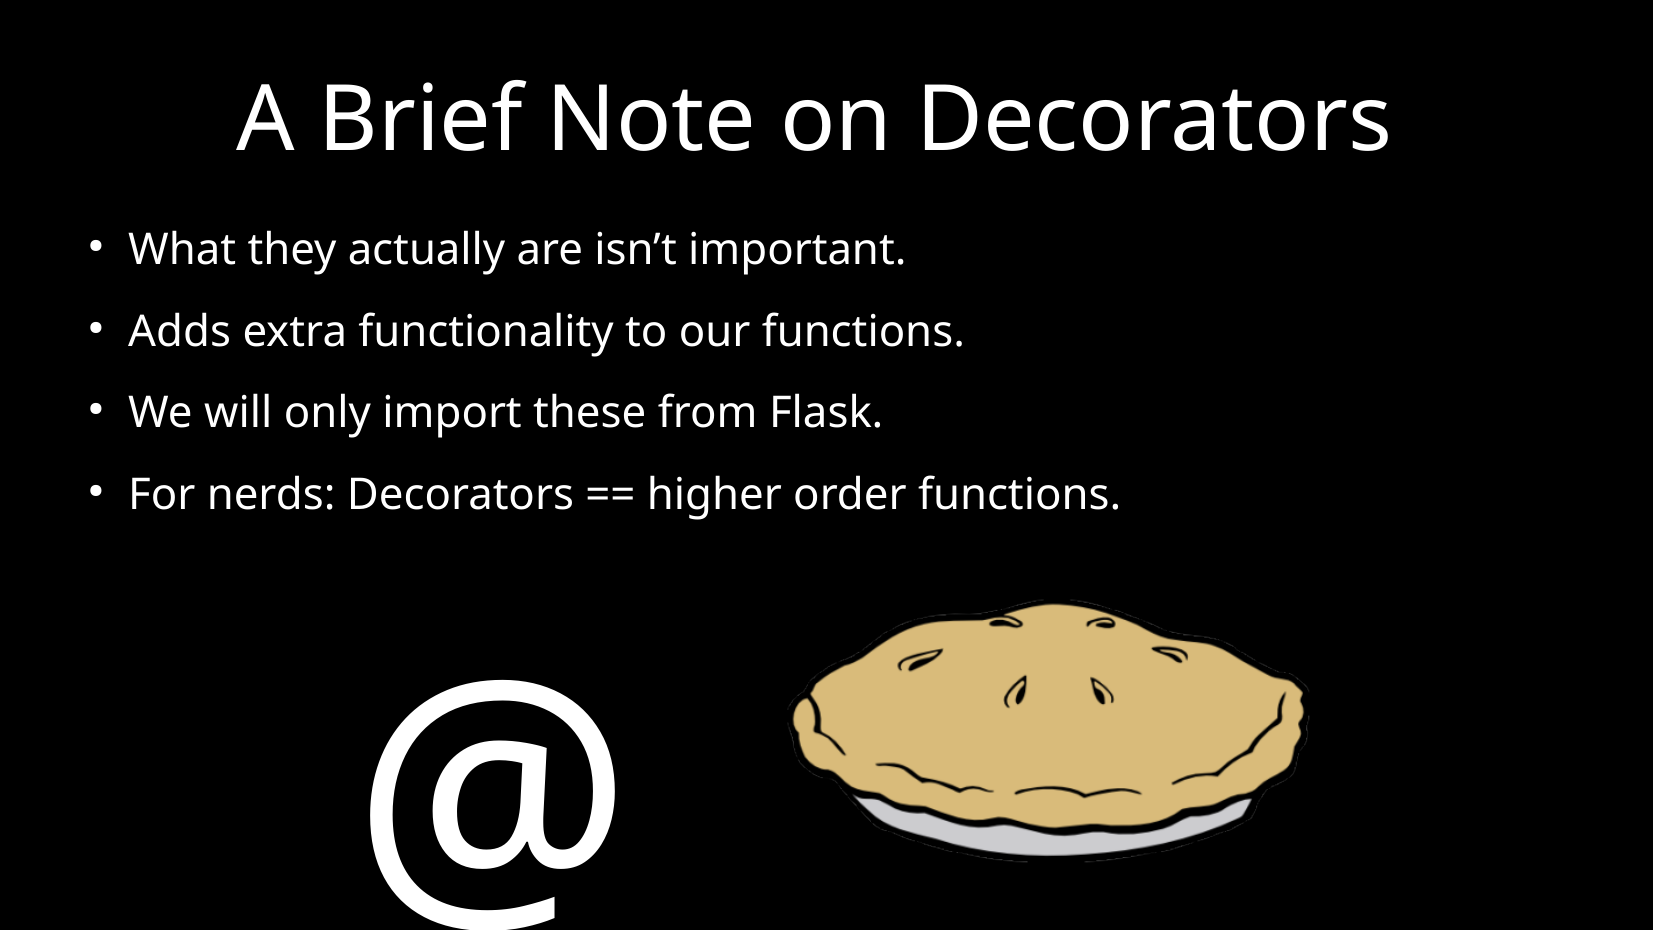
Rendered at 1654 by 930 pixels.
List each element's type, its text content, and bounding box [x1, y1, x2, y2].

picture [787, 599, 1310, 863]
list What they actually are isn’t important. Adds extra functionality to our functions. We will only import these from Flask. For nerds: Decorators == higher order functions. [75, 217, 1608, 526]
title A Brief Note on Decorators [82, 37, 1571, 193]
text_box @ [337, 562, 676, 890]
